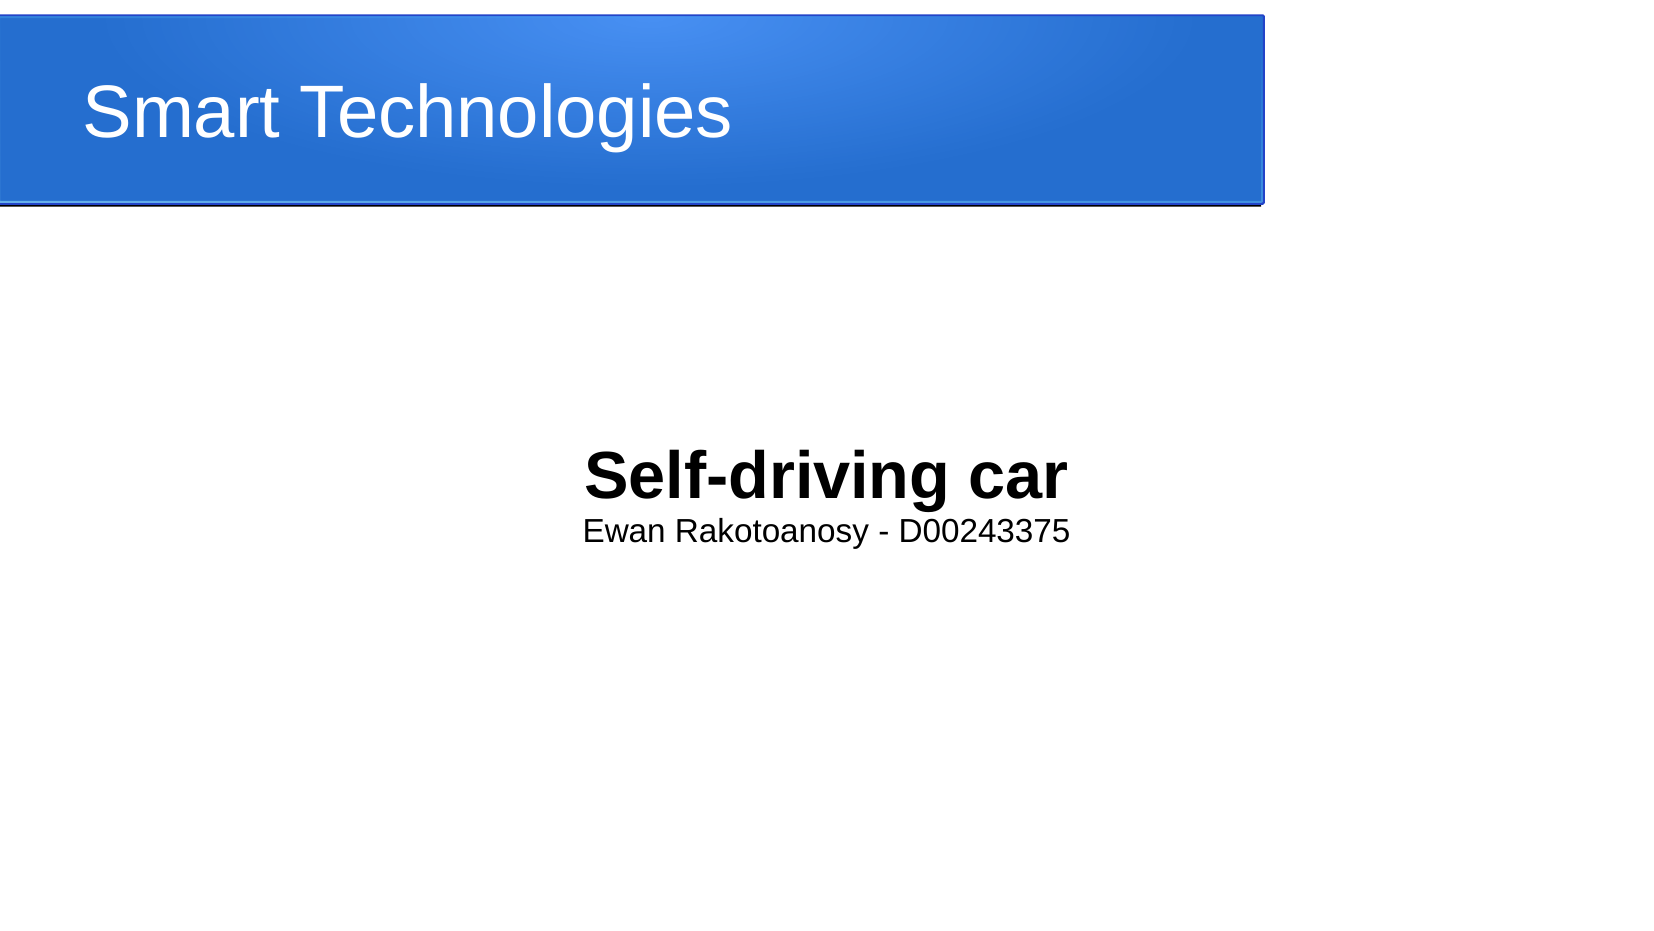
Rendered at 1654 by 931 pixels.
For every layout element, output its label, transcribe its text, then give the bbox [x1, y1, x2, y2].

title Smart Technologies [82, 35, 1235, 189]
subtitle Self-driving car Ewan Rakotoanosy - D00243375 [82, 224, 1571, 764]
